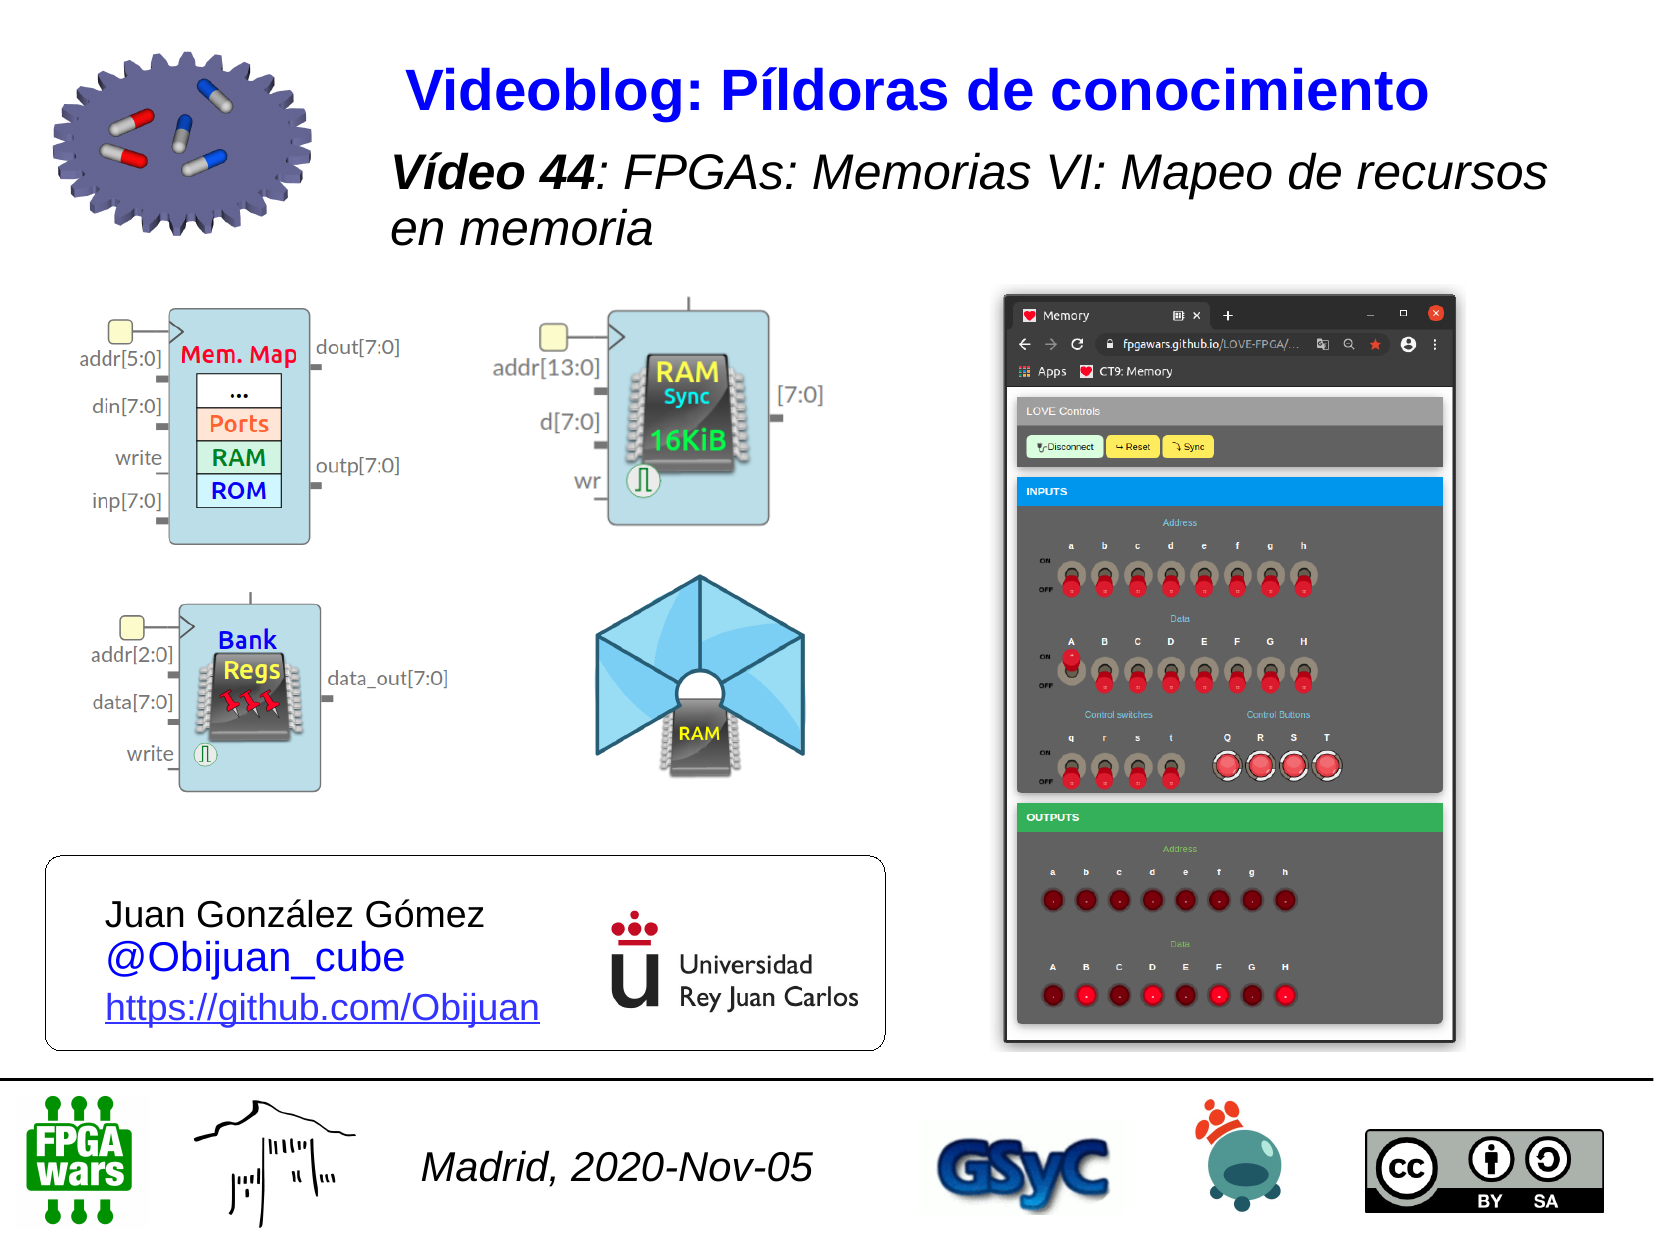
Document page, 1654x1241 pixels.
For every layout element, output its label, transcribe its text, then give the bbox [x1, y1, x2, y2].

text_box Juan González Gómez [90, 885, 601, 946]
picture [990, 284, 1466, 1052]
picture [570, 555, 826, 821]
text_box https://github.com/Obijuan [90, 978, 556, 1036]
text_box Madrid, 2020-Nov-05 [376, 1120, 857, 1214]
picture [475, 255, 841, 545]
picture [75, 585, 466, 801]
picture [15, 28, 422, 556]
text_box @Obijuan_cube [90, 926, 451, 1002]
picture [180, 1089, 376, 1241]
picture [15, 1095, 150, 1230]
text_box [45, 855, 886, 1051]
picture [919, 1120, 1126, 1215]
picture [595, 900, 871, 1021]
text_box Vídeo 44: FPGAs: Memorias VI: Mapeo de recursos en memoria [390, 144, 1576, 256]
picture [1365, 1120, 1604, 1221]
picture [1180, 1099, 1306, 1215]
title Videoblog: Píldoras de conocimiento [405, 15, 1456, 144]
